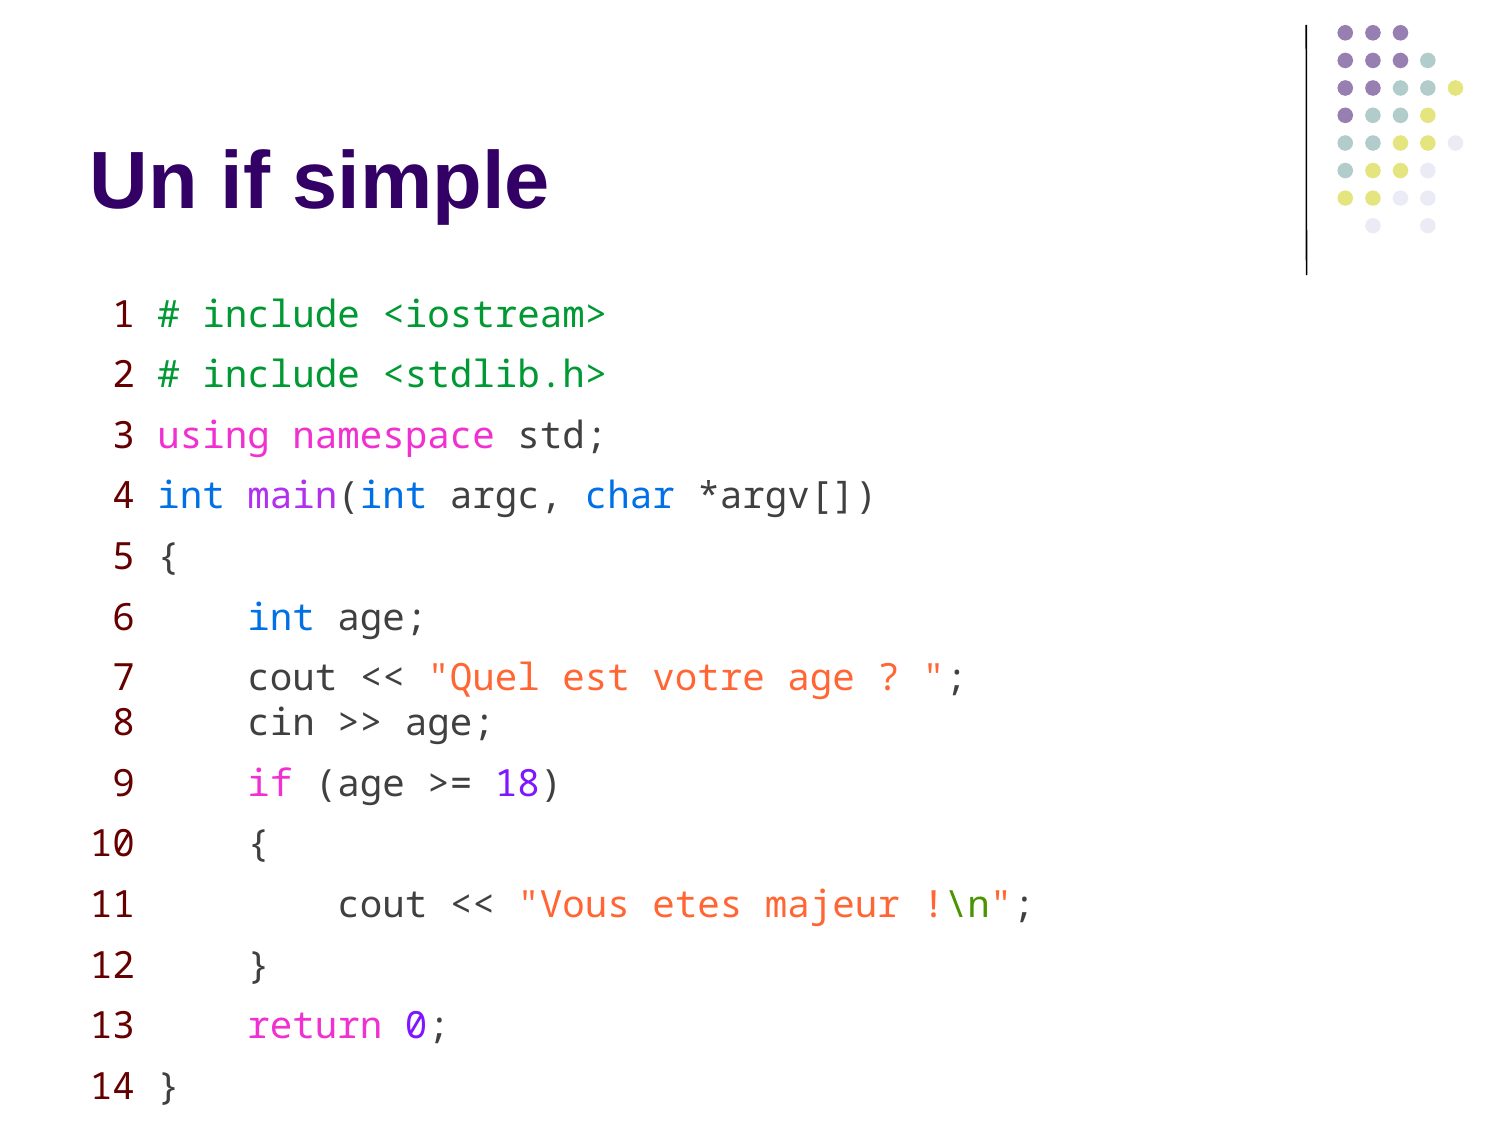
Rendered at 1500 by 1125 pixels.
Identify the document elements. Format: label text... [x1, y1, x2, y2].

list 1 # include <iostream> 2 # include <stdlib.h> 3 using namespace std; 4 int main(int argc, char *argv[]) 5 { 6 int age; 7 cout << "Quel est votre age ? "; 8 cin >> age; 9 if (age >= 18) 10 { 11 cout << "Vous etes majeur !\n"; 12 } 13 return 0; 14 } [75, 282, 1426, 1115]
title Un if simple [74, 20, 1313, 233]
